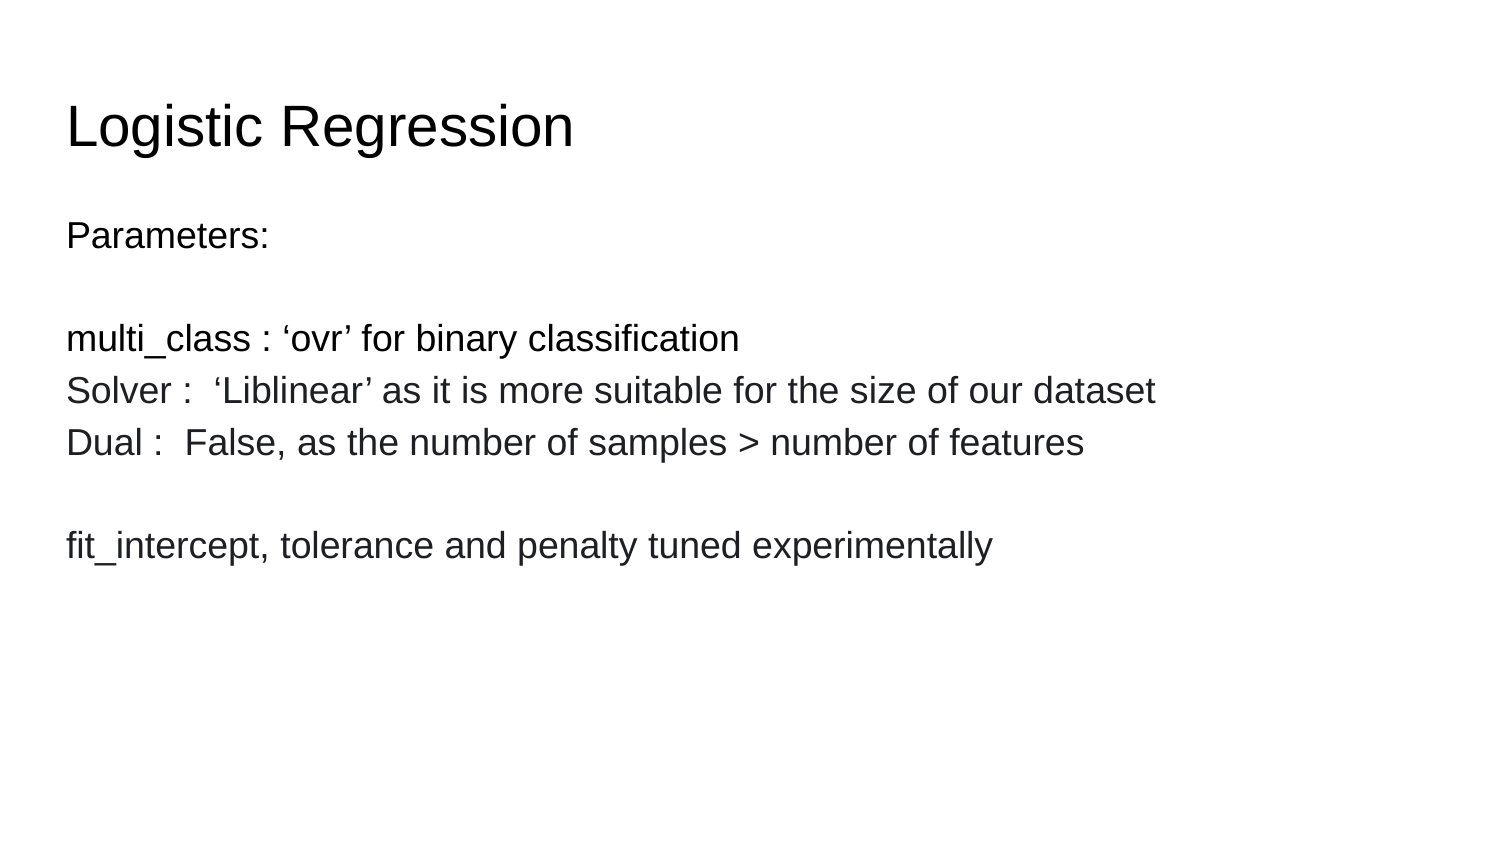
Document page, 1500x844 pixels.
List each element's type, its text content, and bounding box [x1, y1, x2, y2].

list Parameters: multi_class : ‘ovr’ for binary classification Solver : ‘Liblinear’ as it is more suitable for the size of our dataset Dual : False, as the number of samples > number of features fit_intercept, tolerance and penalty tuned experimentally [51, 189, 1449, 750]
title Logistic Regression [51, 72, 1449, 167]
